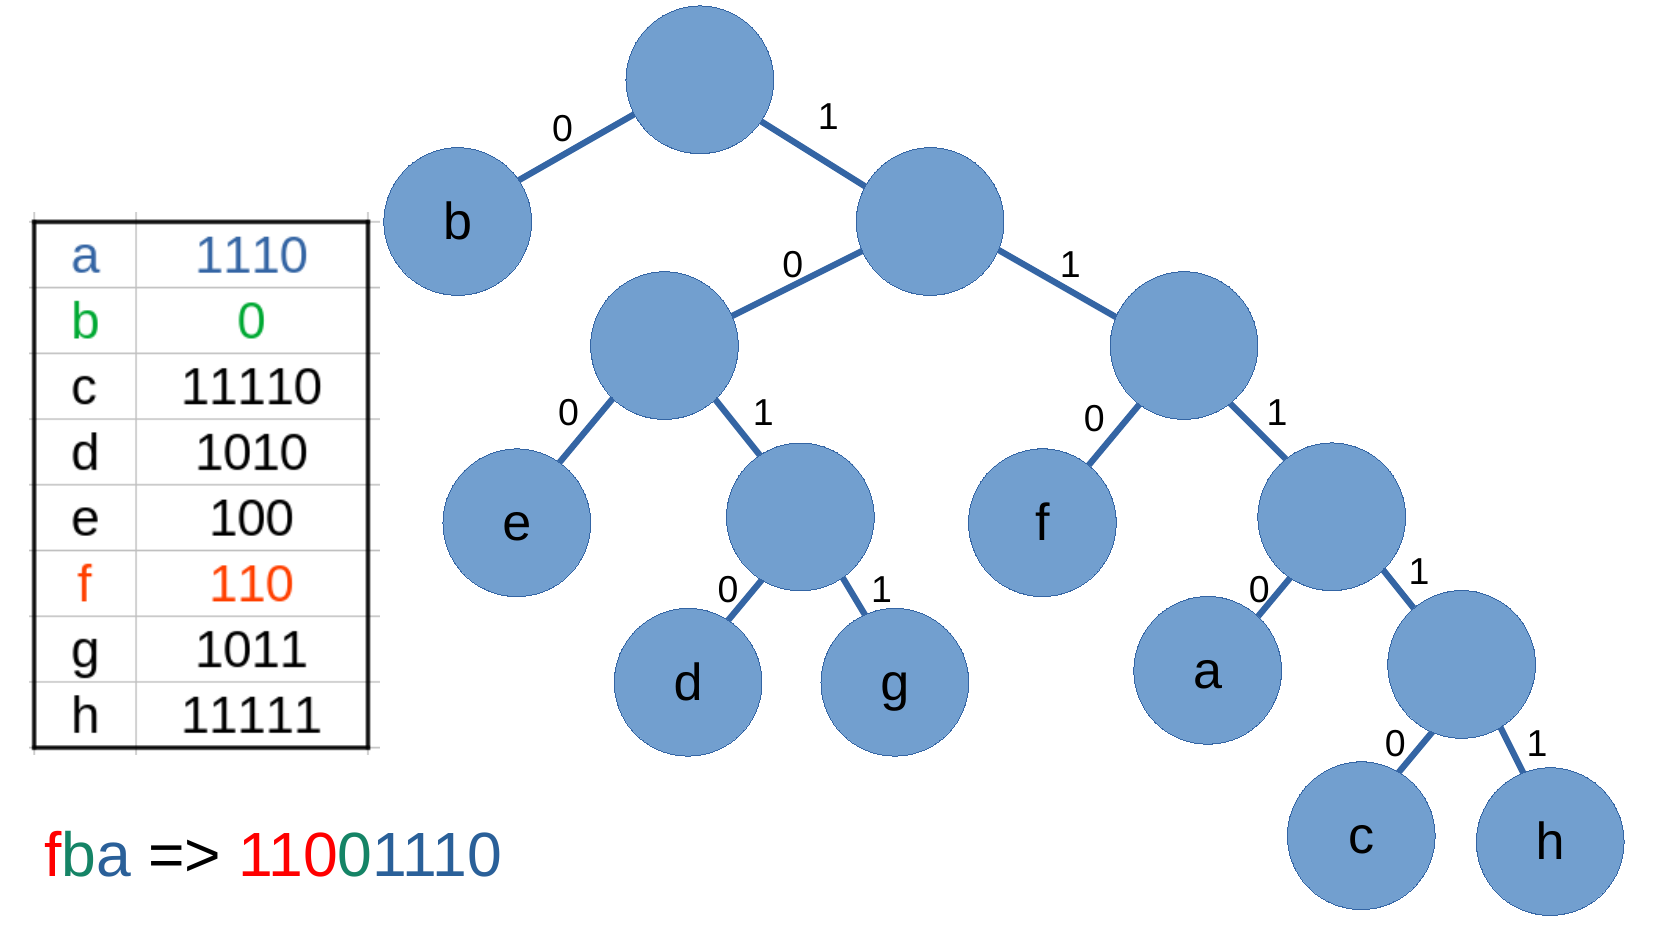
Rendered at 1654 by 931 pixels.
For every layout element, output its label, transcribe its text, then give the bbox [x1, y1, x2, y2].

text_box 1 [738, 383, 798, 443]
text_box b [383, 147, 532, 296]
text_box 0 [537, 100, 597, 160]
text_box a [1133, 596, 1282, 745]
text_box 1 [1511, 714, 1571, 774]
text_box [625, 5, 774, 154]
text_box [1257, 442, 1406, 591]
text_box 1 [1251, 383, 1312, 443]
text_box 0 [1370, 714, 1430, 774]
text_box e [442, 448, 591, 597]
text_box [1387, 590, 1536, 739]
text_box d [614, 608, 762, 757]
text_box 0 [702, 561, 762, 621]
text_box [590, 271, 739, 420]
text_box 1 [856, 561, 916, 621]
text_box 0 [1068, 389, 1128, 449]
text_box 0 [543, 383, 603, 443]
text_box g [820, 611, 969, 757]
text_box [1110, 271, 1258, 420]
text_box [726, 443, 875, 591]
text_box c [1287, 761, 1436, 910]
text_box [856, 147, 1004, 296]
text_box 1 [1393, 543, 1453, 603]
text_box fba => 11001110 [29, 813, 886, 898]
text_box 1 [1045, 236, 1105, 296]
text_box h [1476, 770, 1625, 916]
picture [29, 212, 380, 755]
text_box f [968, 448, 1117, 597]
text_box 1 [803, 88, 863, 148]
text_box 0 [1234, 561, 1294, 621]
text_box 0 [767, 236, 827, 296]
